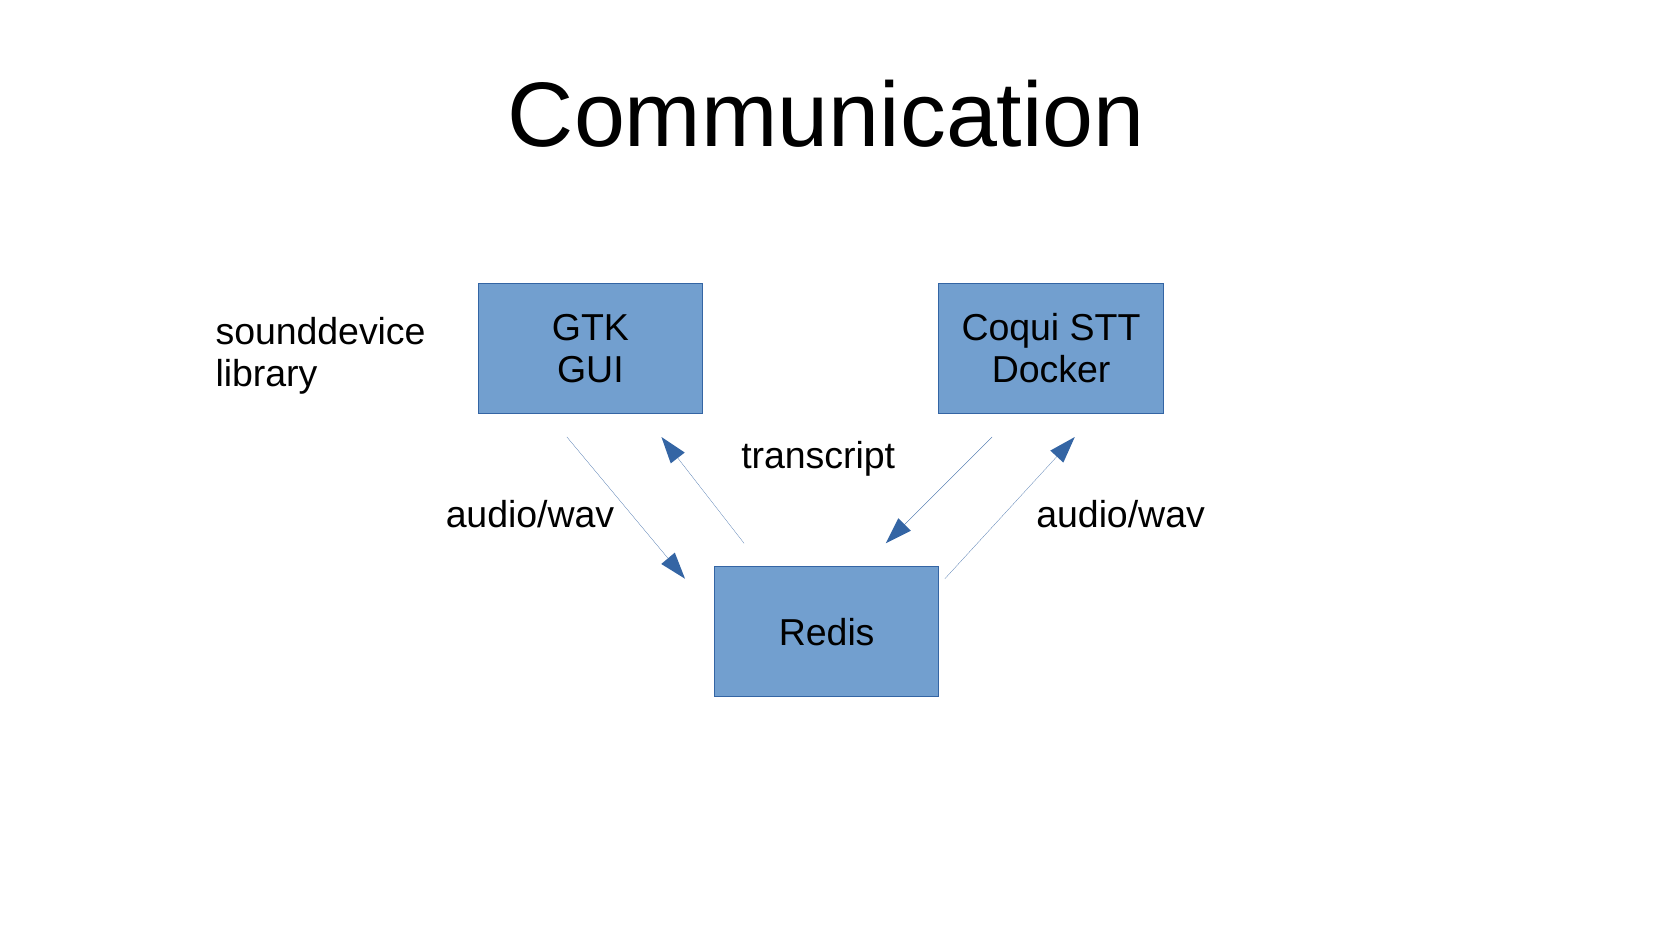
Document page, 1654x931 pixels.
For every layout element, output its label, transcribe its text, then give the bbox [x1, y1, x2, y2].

text_box audio/wav [1021, 485, 1220, 543]
text_box sounddevice library [200, 302, 441, 402]
text_box audio/wav [431, 485, 629, 543]
text_box Redis [714, 566, 939, 697]
text_box Coqui STT Docker [938, 283, 1164, 414]
title Communication [82, 37, 1571, 193]
text_box GTK GUI [478, 283, 703, 414]
text_box transcript [726, 426, 911, 484]
